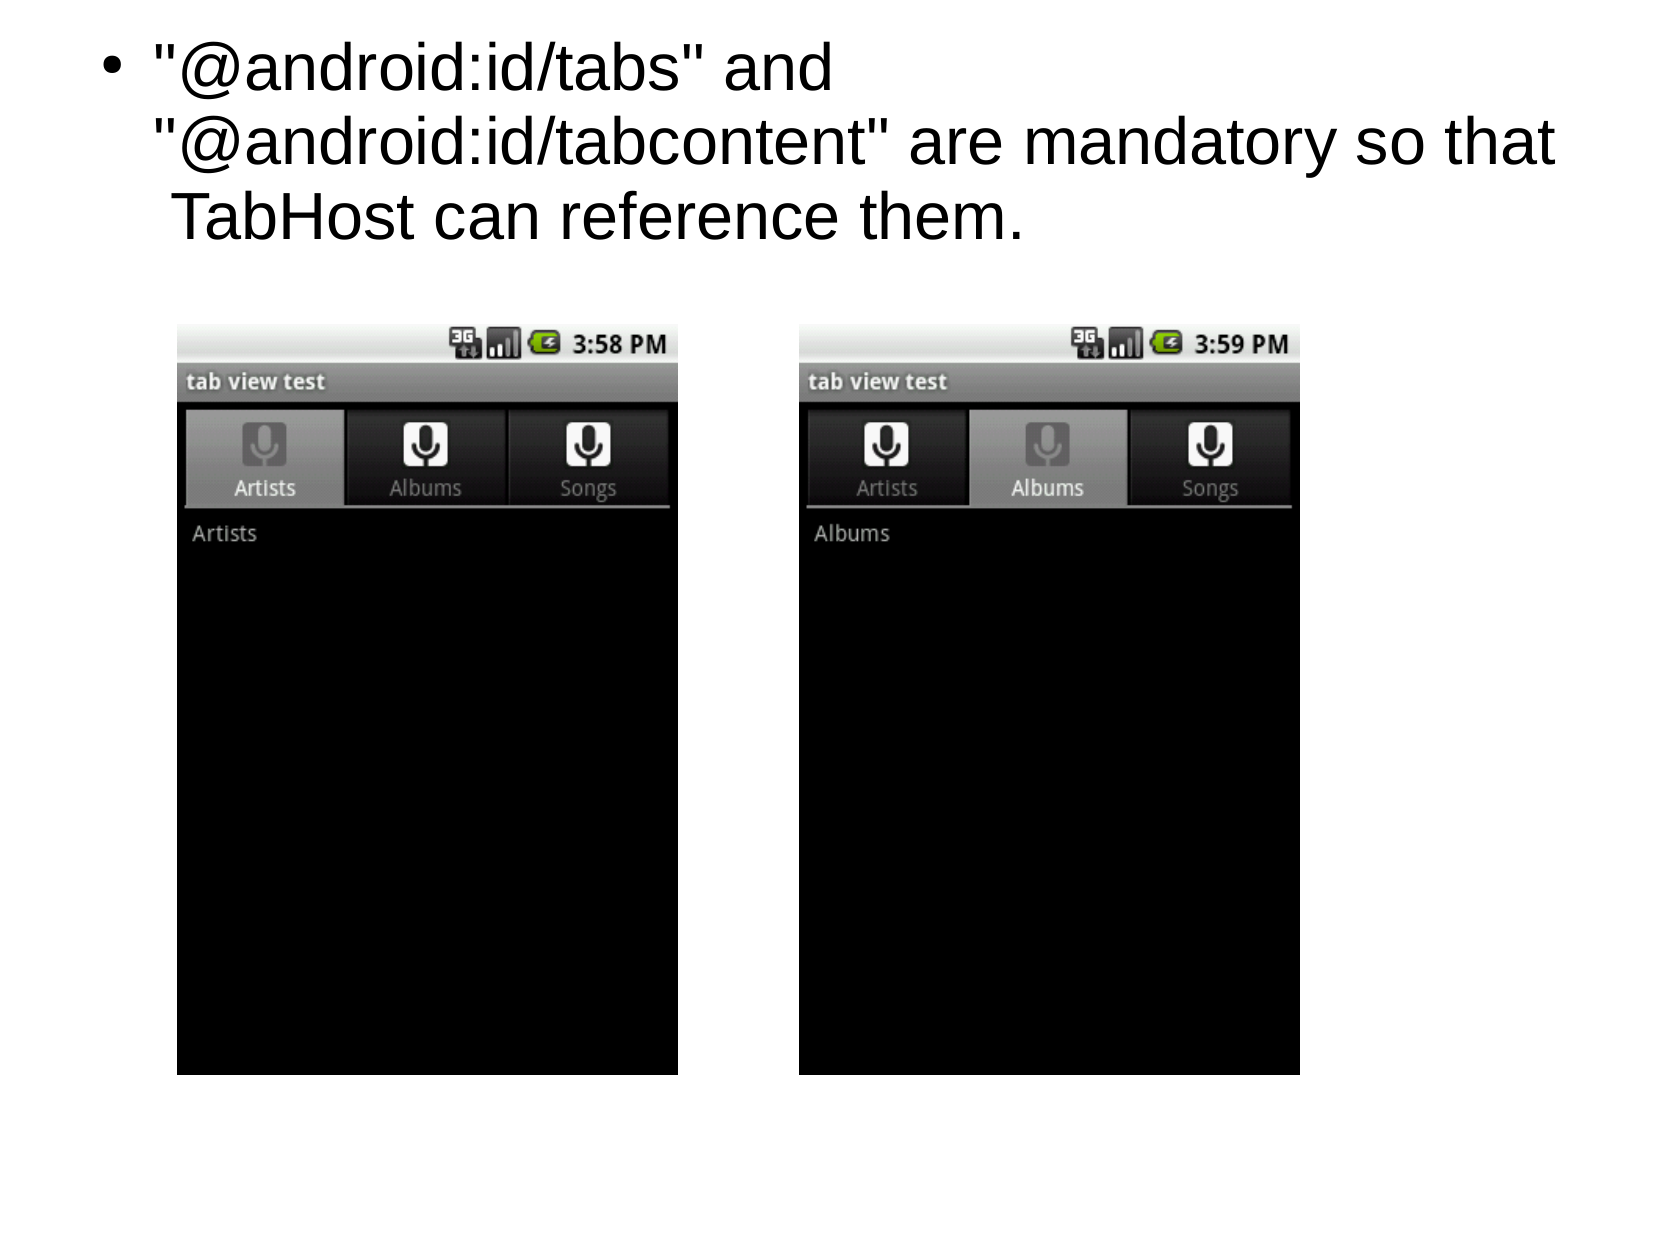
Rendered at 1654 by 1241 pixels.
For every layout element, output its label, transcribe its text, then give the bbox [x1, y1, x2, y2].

list "@android:id/tabs" and "@android:id/tabcontent" are mandatory so that TabHost can reference them. [82, 29, 1571, 1211]
picture [177, 324, 678, 1075]
picture [799, 324, 1300, 1075]
